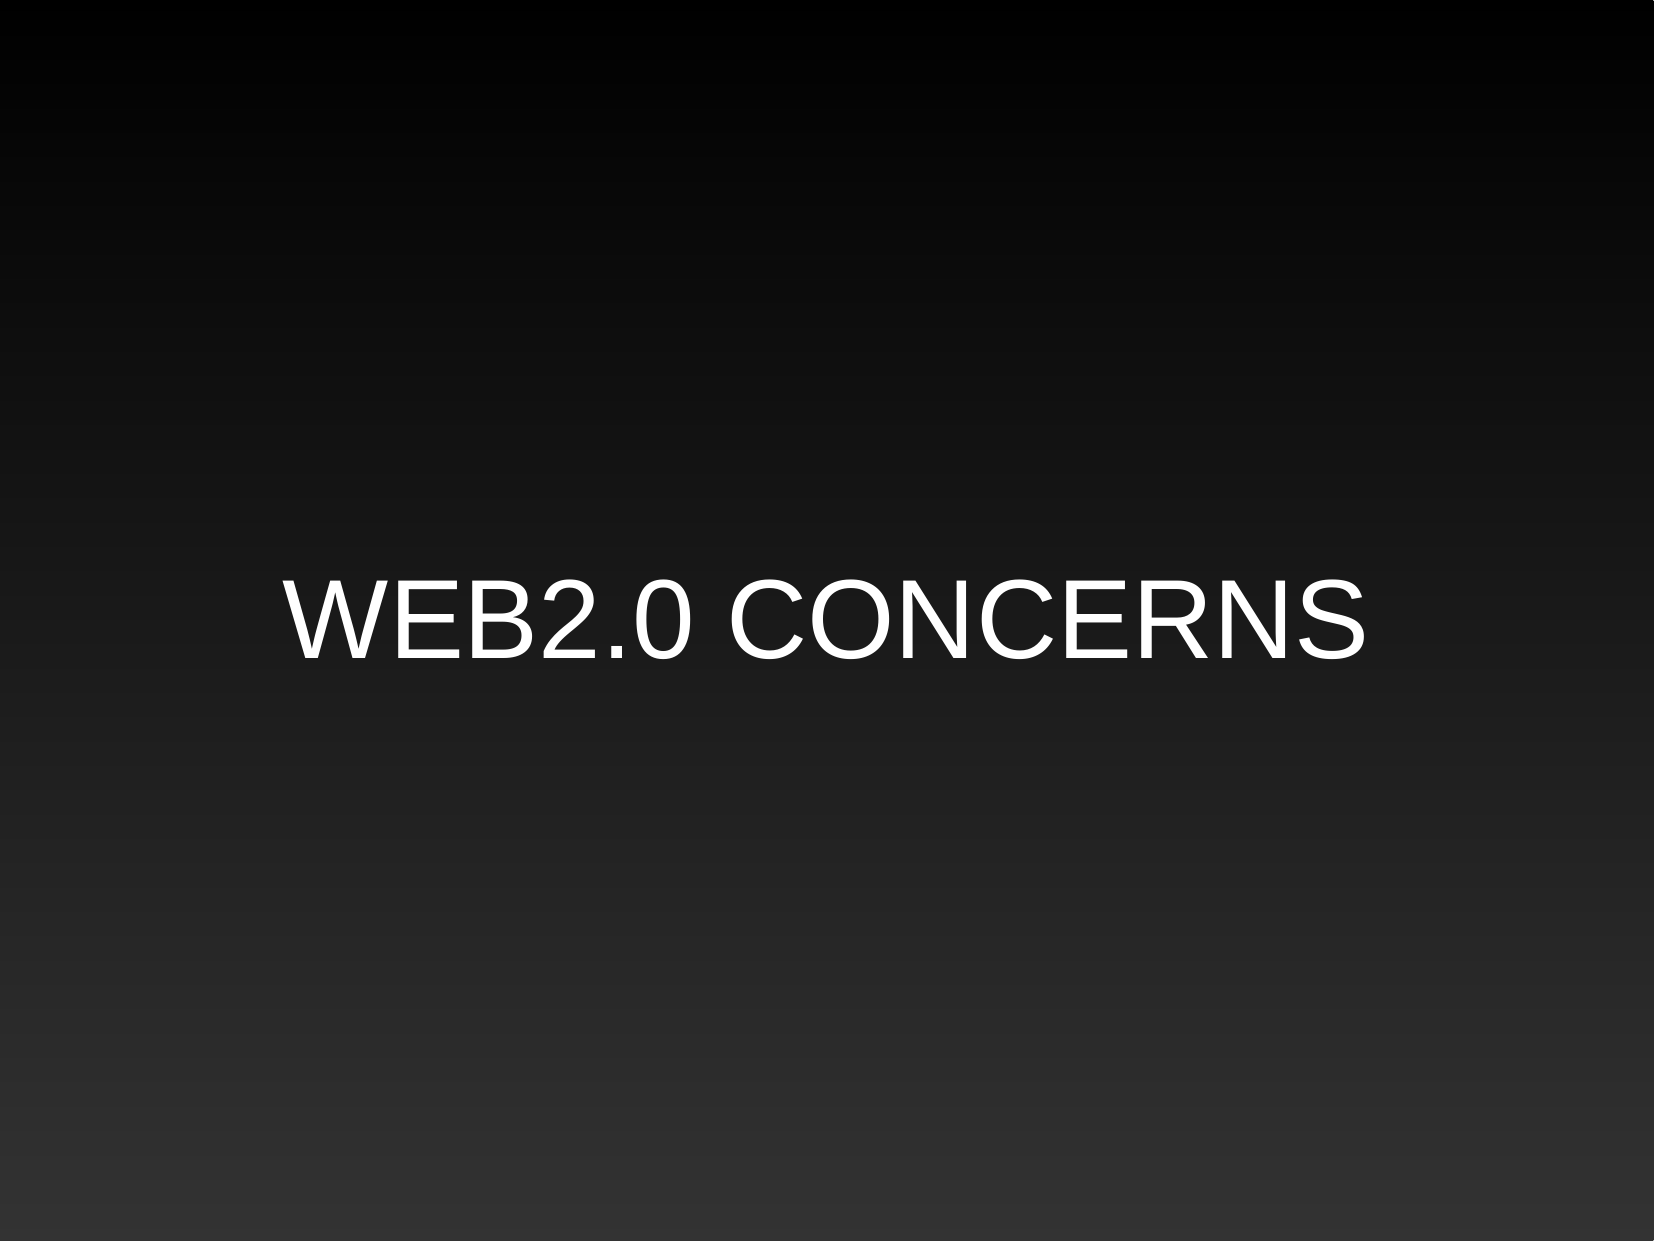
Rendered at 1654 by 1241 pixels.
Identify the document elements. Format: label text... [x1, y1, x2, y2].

text_box WEB2.0 CONCERNS [268, 549, 1386, 691]
